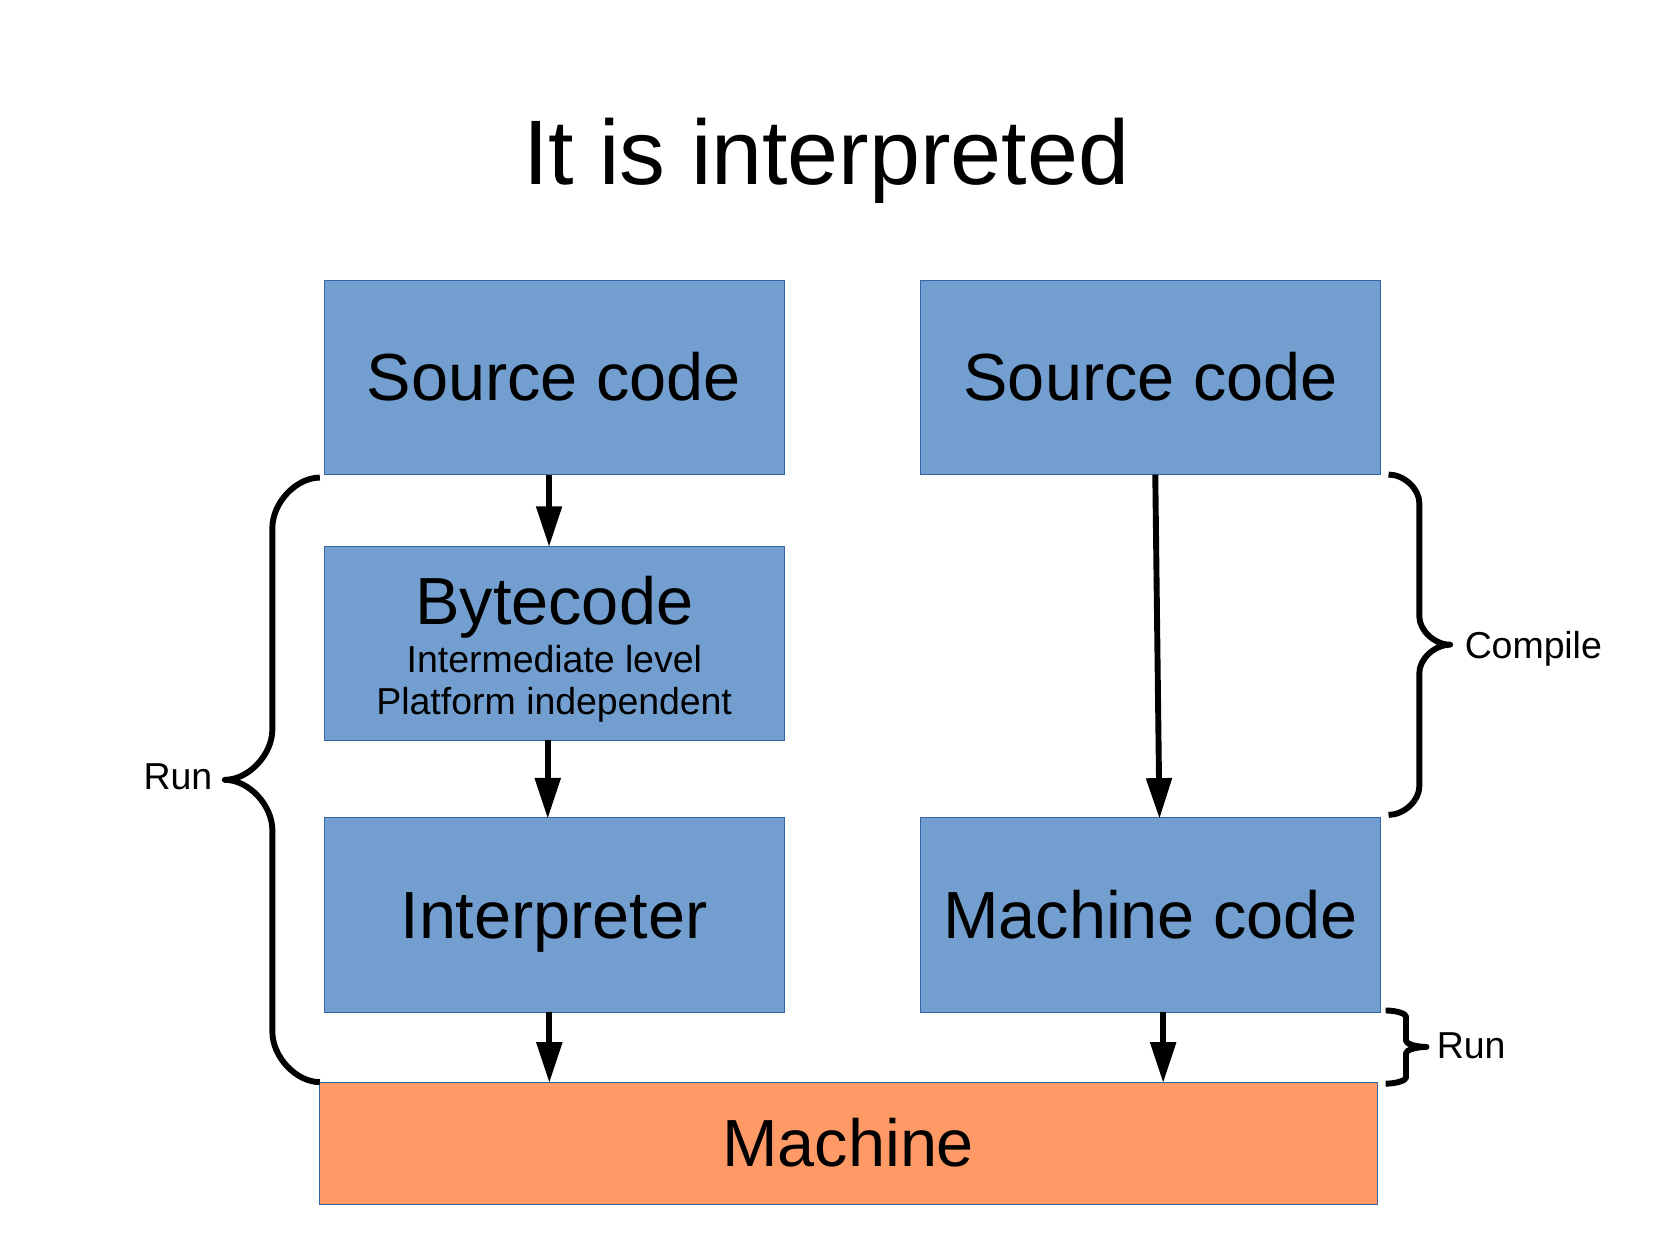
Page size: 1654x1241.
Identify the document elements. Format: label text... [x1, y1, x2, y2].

text_box Machine code [920, 817, 1381, 1013]
text_box Source code [324, 280, 785, 475]
text_box Compile [1450, 617, 1617, 675]
title It is interpreted [82, 49, 1571, 257]
text_box Machine [319, 1082, 1378, 1205]
text_box Run [1422, 1017, 1521, 1074]
text_box Run [128, 748, 228, 806]
text_box Interpreter [324, 817, 785, 1013]
text_box Bytecode Intermediate level Platform independent [324, 546, 785, 741]
text_box Source code [920, 280, 1381, 475]
